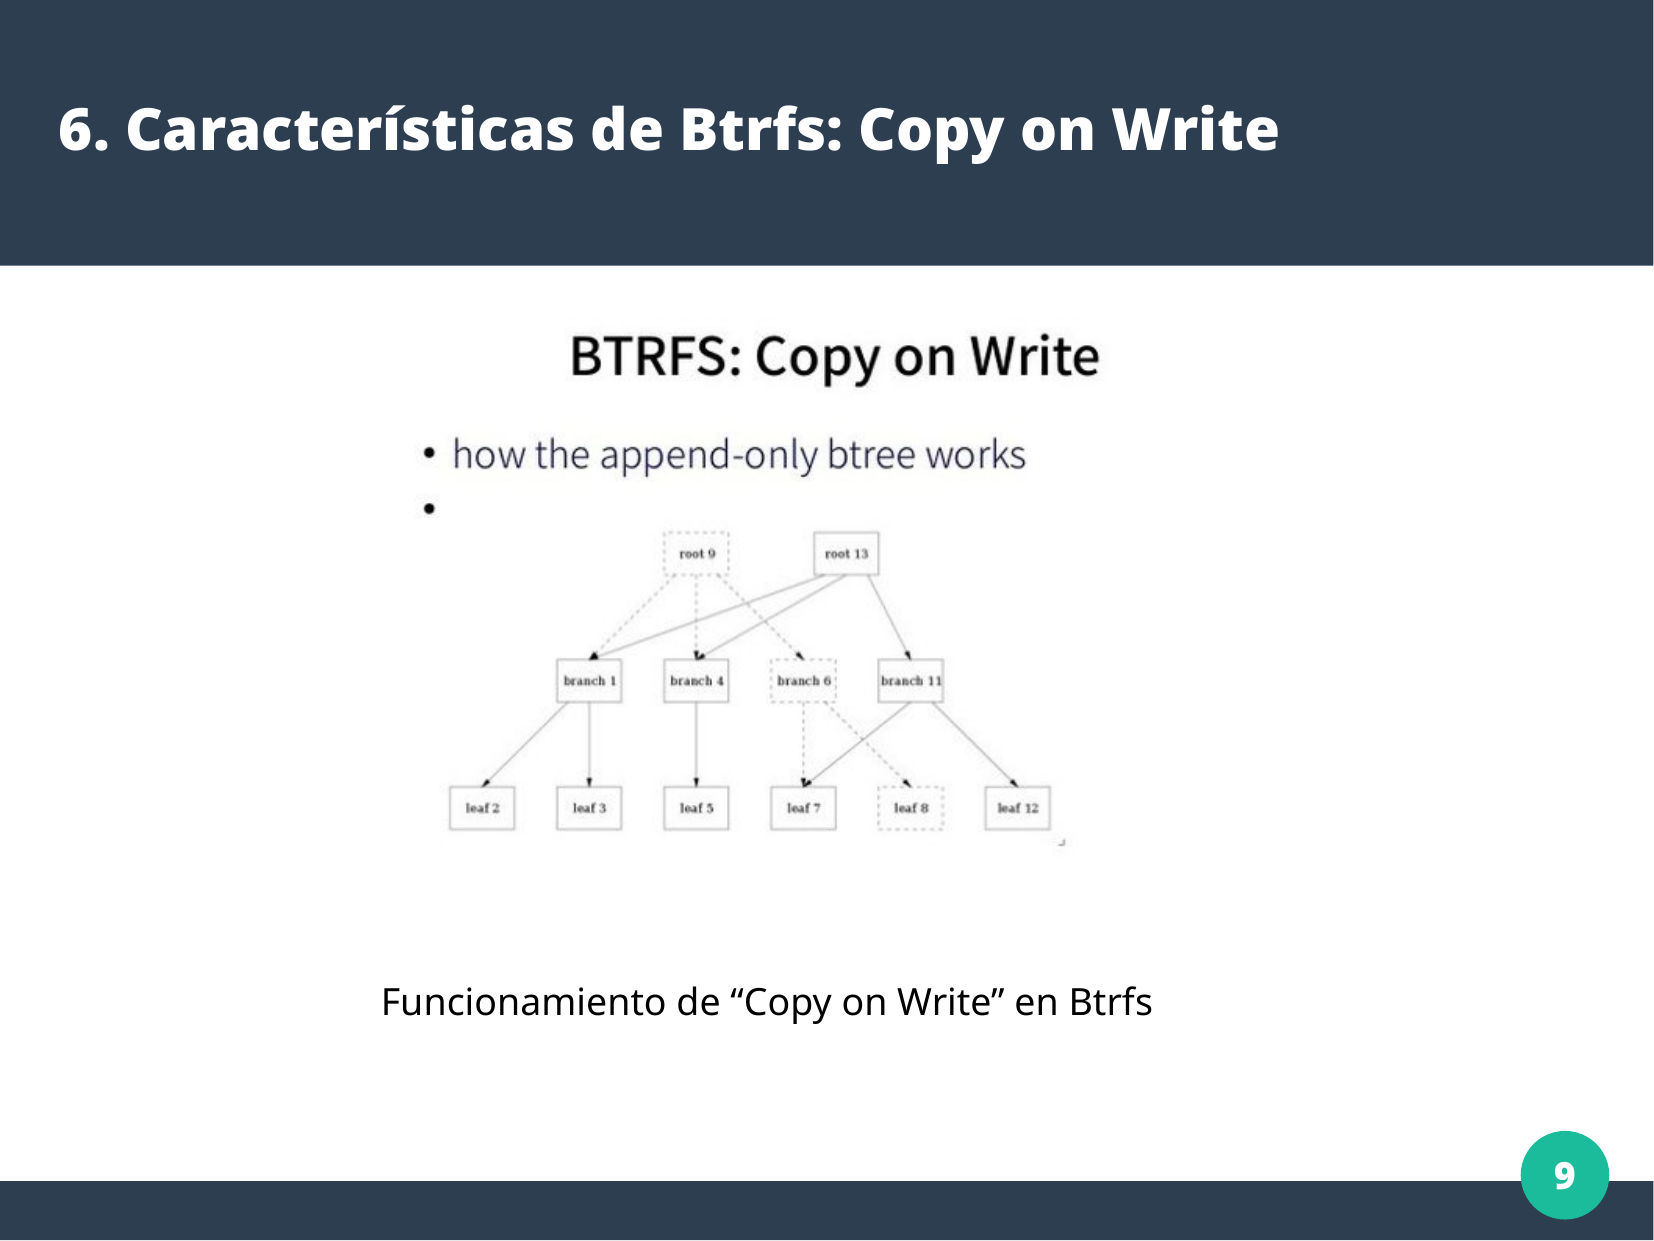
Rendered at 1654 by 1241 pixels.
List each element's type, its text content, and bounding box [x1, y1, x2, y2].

title 6. Características de Btrfs: Copy on Write [59, 49, 1595, 207]
text_box Funcionamiento de “Copy on Write” en Btrfs [366, 968, 1394, 1071]
picture [365, 269, 1306, 976]
